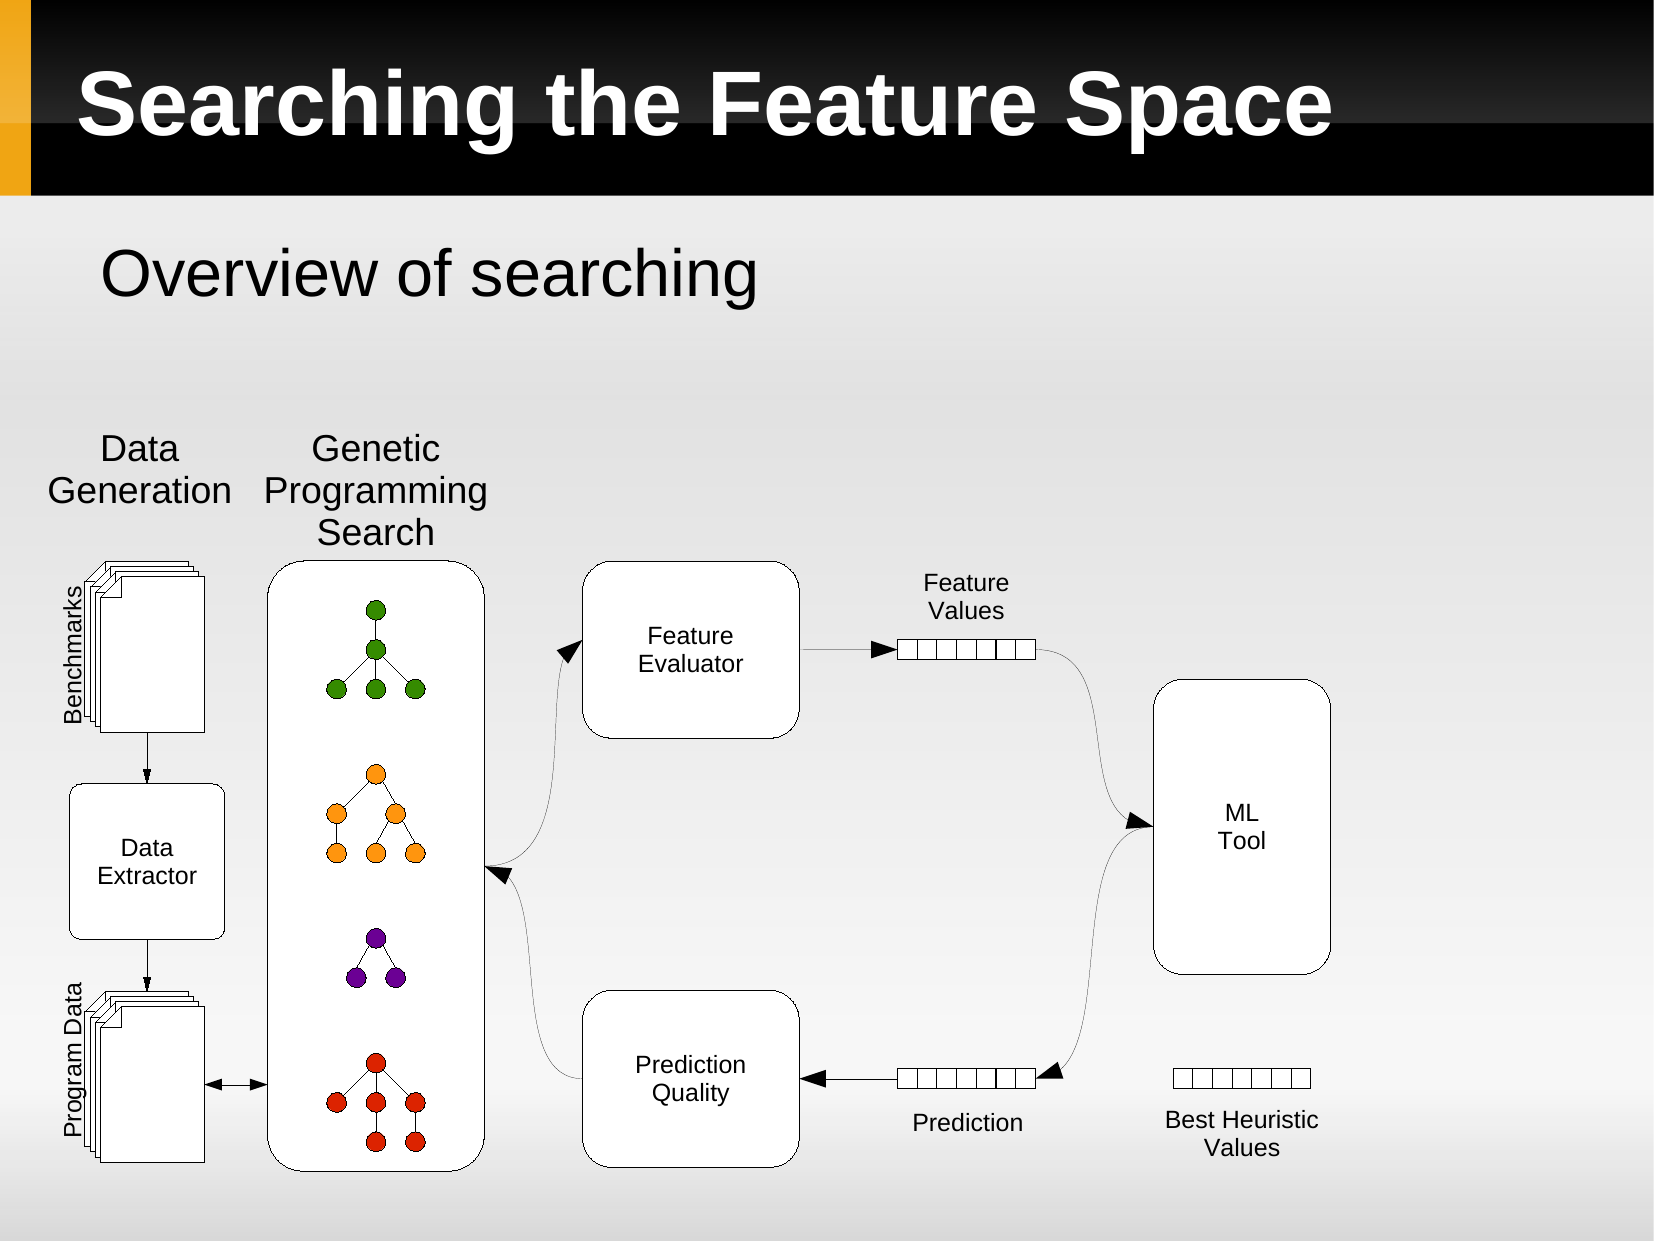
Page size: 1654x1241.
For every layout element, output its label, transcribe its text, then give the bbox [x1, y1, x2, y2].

title Searching the Feature Space [76, 7, 1565, 200]
text_box Prediction [879, 1100, 1057, 1144]
text_box [1173, 1068, 1311, 1089]
text_box Genetic Programming Search [248, 434, 504, 562]
text_box Feature Evaluator [582, 561, 800, 739]
text_box Feature Values [877, 561, 1056, 632]
text_box [103, 561, 205, 733]
text_box Best Heuristic Values [1133, 1098, 1351, 1170]
text_box Data Generation [11, 420, 268, 520]
list Overview of searching [82, 236, 1571, 434]
text_box [897, 1068, 1036, 1089]
text_box [267, 562, 485, 1172]
text_box [143, 769, 151, 784]
text_box [897, 639, 1036, 660]
text_box [95, 977, 205, 1163]
picture [0, 0, 1654, 1241]
text_box Data Extractor [69, 783, 225, 940]
text_box Program Data [51, 946, 115, 1154]
text_box ML Tool [1153, 679, 1331, 975]
text_box Prediction Quality [582, 990, 800, 1168]
text_box Benchmarks [51, 563, 115, 741]
